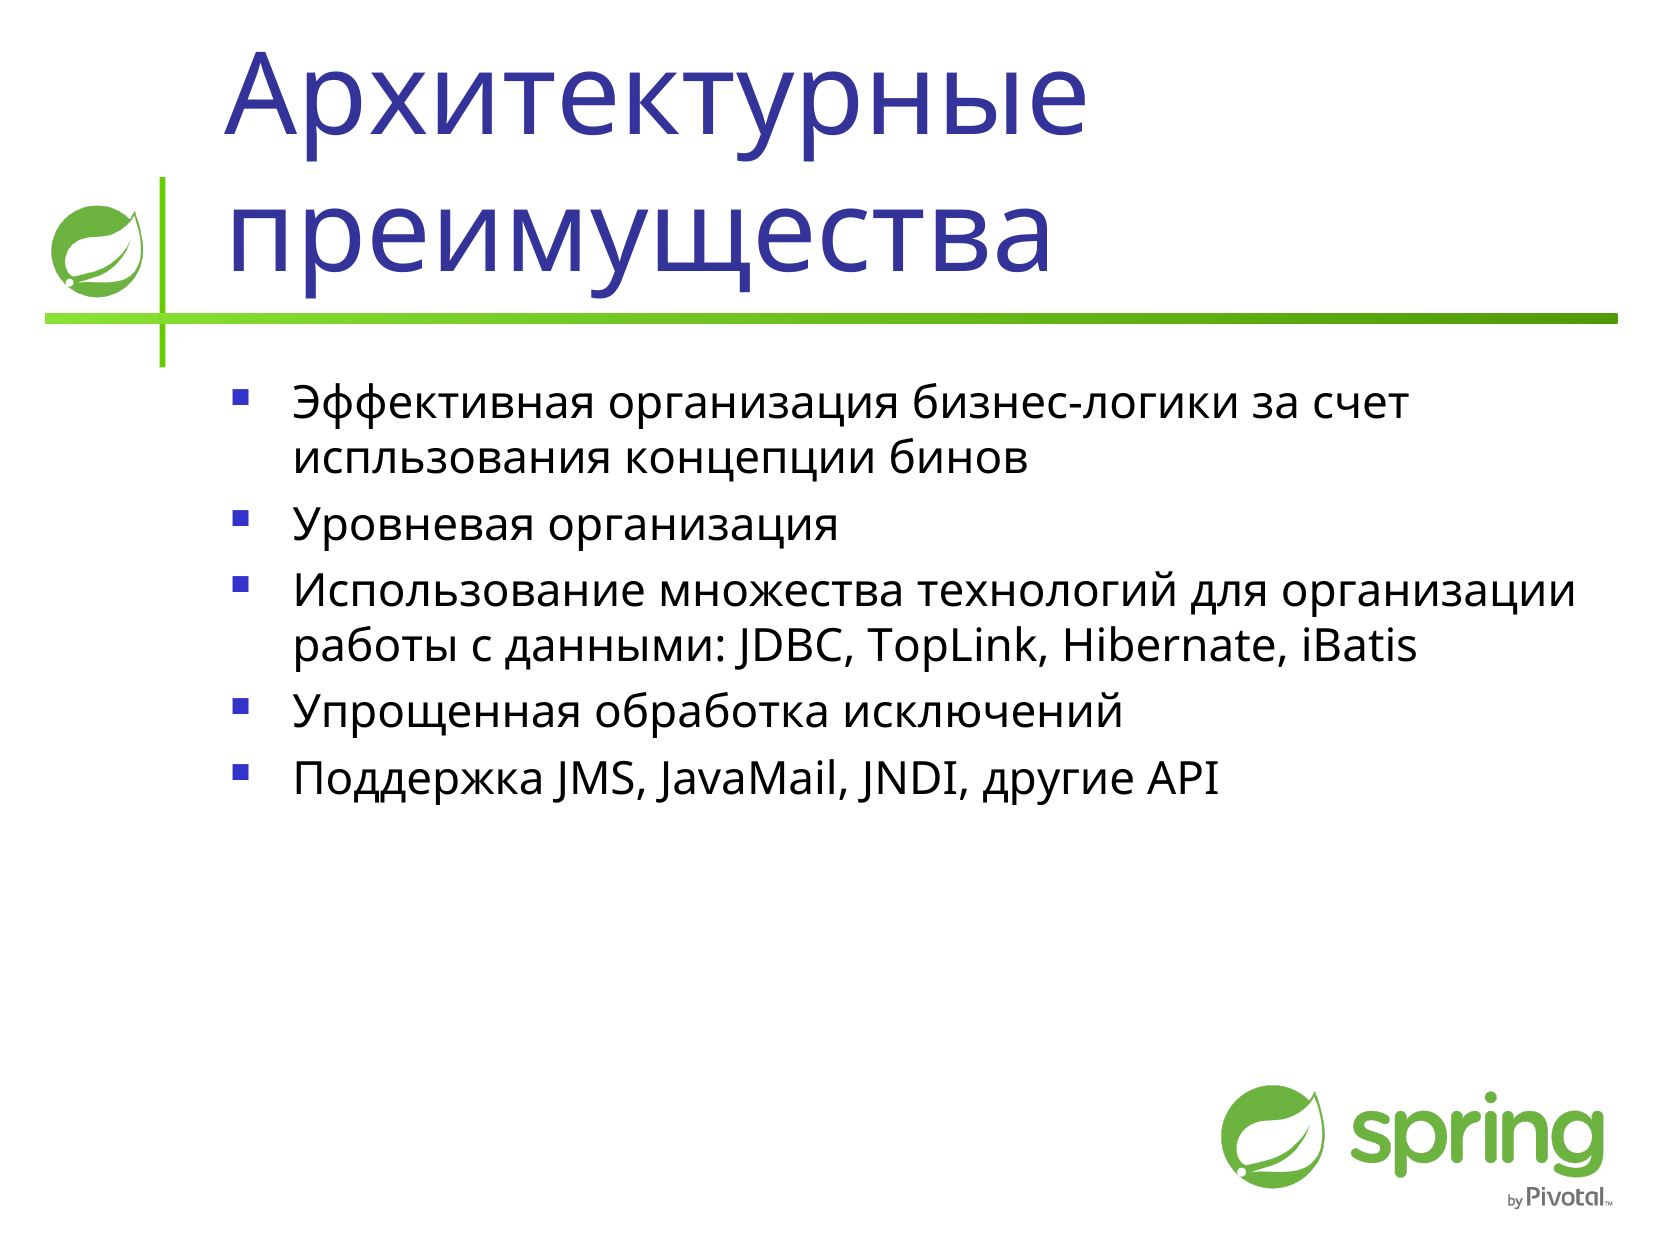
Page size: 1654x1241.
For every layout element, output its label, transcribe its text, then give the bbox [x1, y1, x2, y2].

picture [1216, 1109, 1618, 1212]
list Эффективная организация бизнес-логики за счет испльзования концепции бинов Уровневая организация Использование множества технологий для организации работы с данными: JDBC, TopLink, Hibernate, iBatis Упрощенная обработка исключений Поддержка JMS, JavaMail, JNDI, другие API [213, 364, 1620, 1109]
title Архитектурные преимущества [208, 38, 1618, 304]
